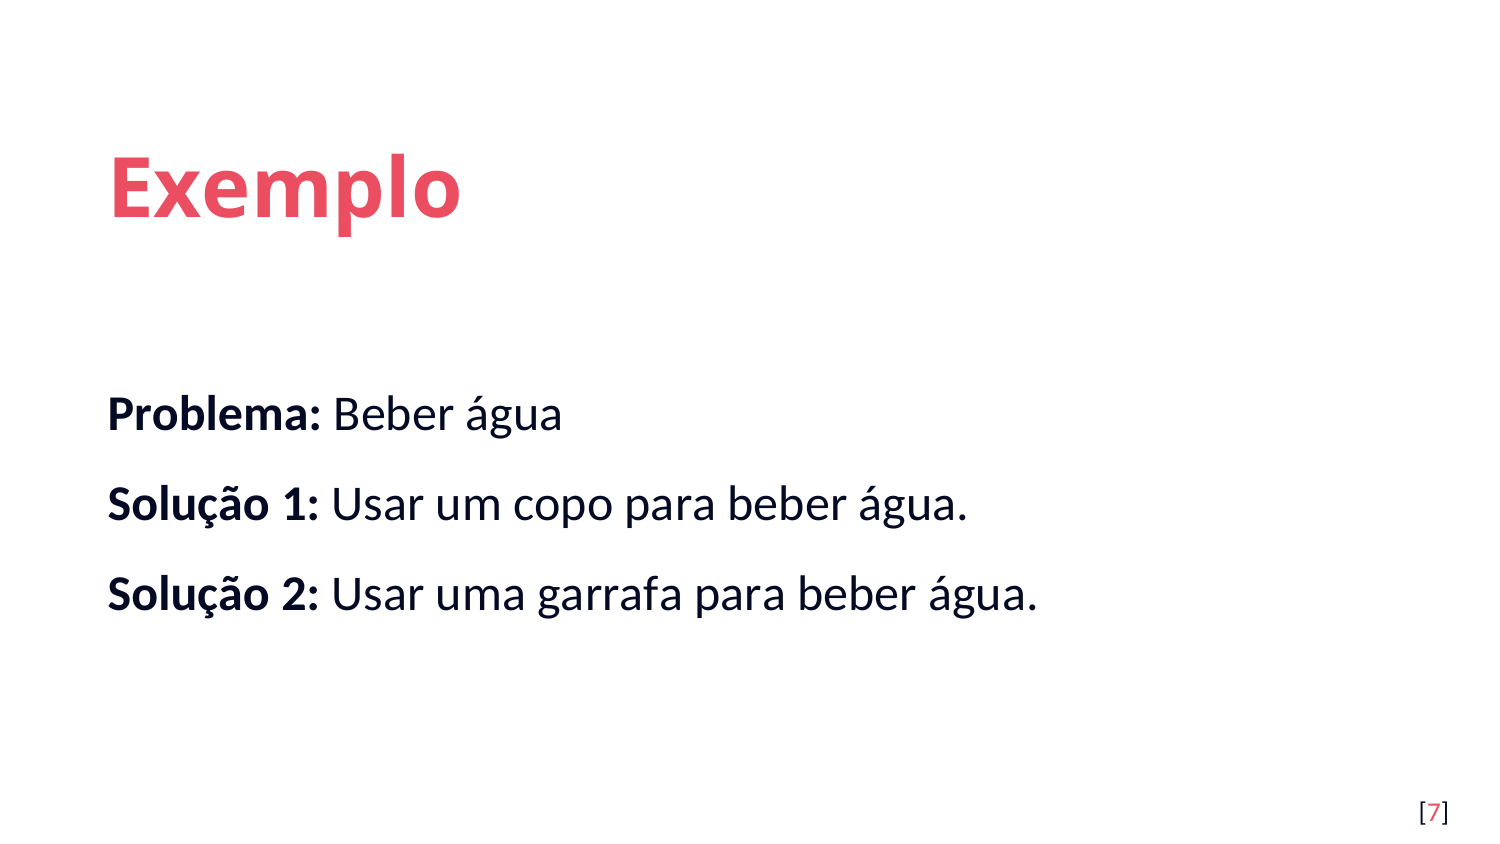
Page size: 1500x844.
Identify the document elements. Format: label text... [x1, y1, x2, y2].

text_box Problema: Beber água Solução 1: Usar um copo para beber água. Solução 2: Usar uma garrafa para beber água. [92, 243, 1408, 749]
slide_number [7] [1403, 779, 1494, 844]
text_box Exemplo [92, 104, 1408, 243]
